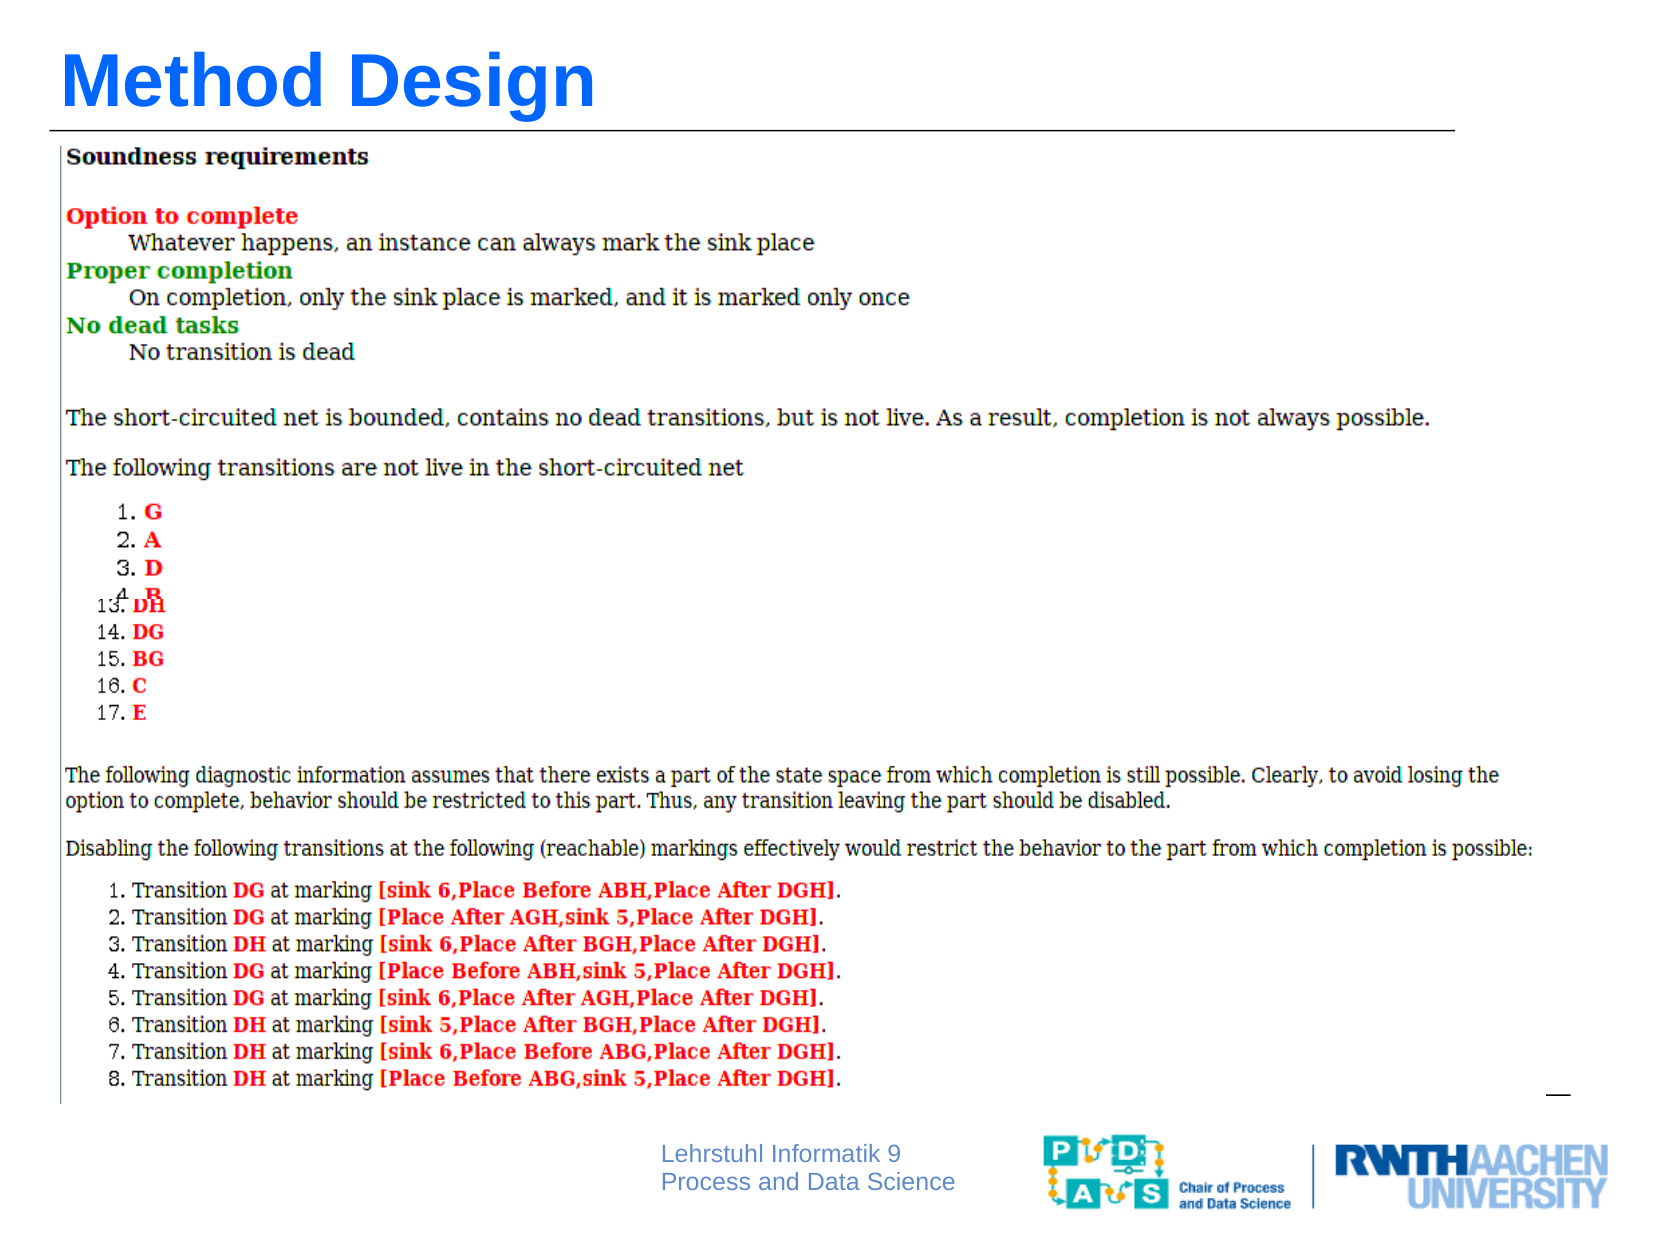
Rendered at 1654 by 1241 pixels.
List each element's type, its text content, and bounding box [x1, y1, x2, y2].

title Method Design [60, 30, 1549, 131]
picture [60, 146, 1647, 1241]
